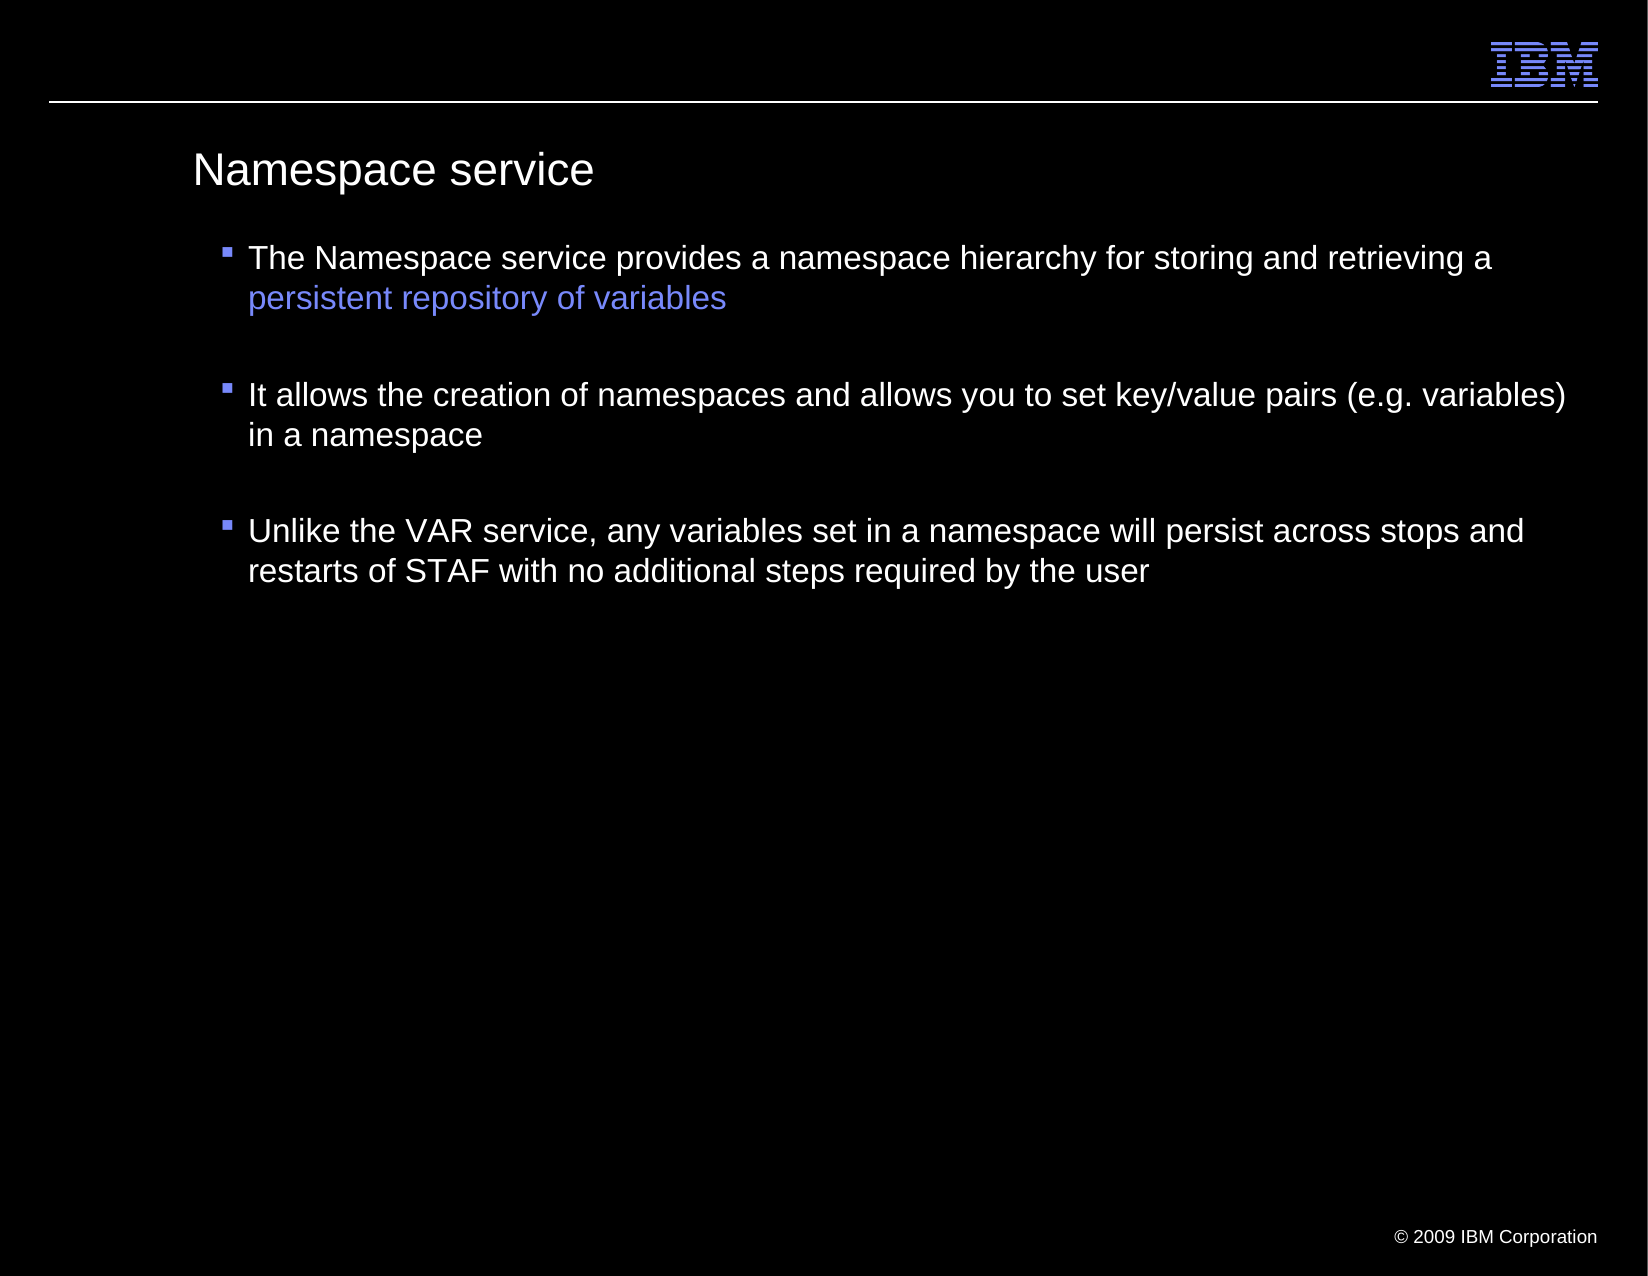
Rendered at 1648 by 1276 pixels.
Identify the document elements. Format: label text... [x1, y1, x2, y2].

picture [1491, 42, 1598, 87]
text_box The Namespace service provides a namespace hierarchy for storing and retrieving a persistent repository of variables It allows the creation of namespaces and allows you to set key/value pairs (e.g. variables) in a namespace Unlike the VAR service, any variables set in a namespace will persist across stops and restarts of STAF with no additional steps required by the user [219, 236, 1570, 636]
title Namespace service [175, 137, 1648, 231]
